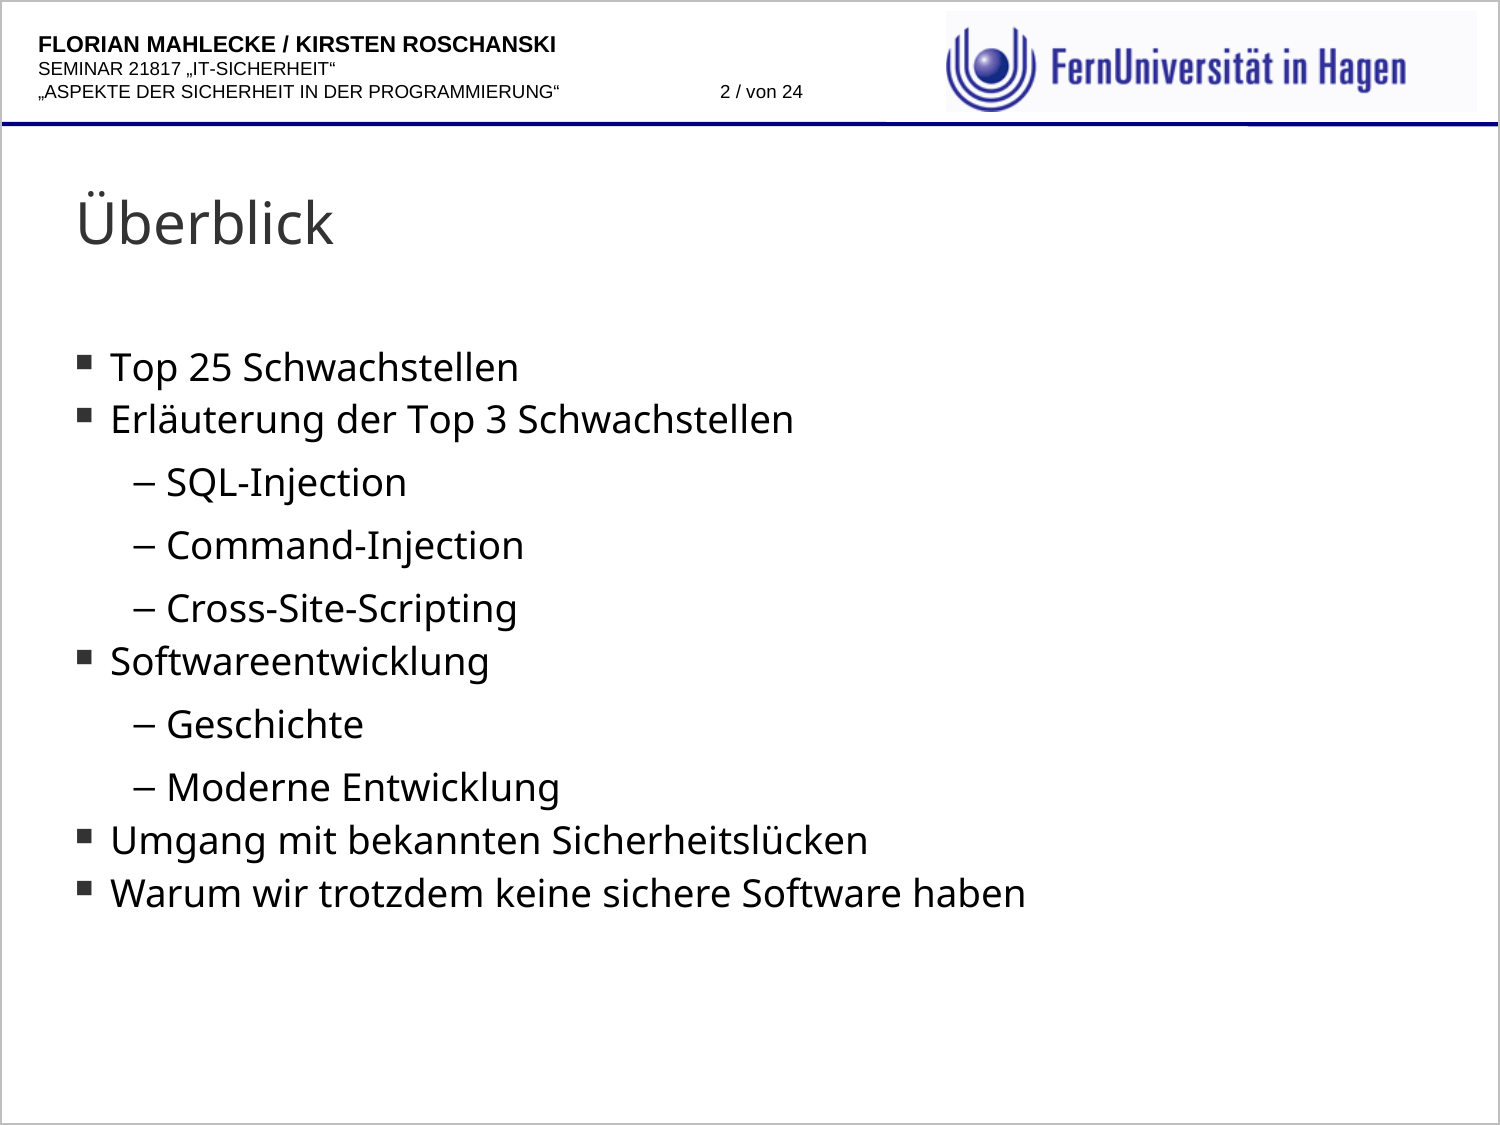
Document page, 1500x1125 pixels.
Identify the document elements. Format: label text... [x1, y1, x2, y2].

picture [946, 11, 1477, 112]
title Überblick [75, 127, 1425, 316]
list Top 25 Schwachstellen Erläuterung der Top 3 Schwachstellen SQL-Injection Command-Injection Cross-Site-Scripting Softwareentwicklung Geschichte Moderne Entwicklung Umgang mit bekannten Sicherheitslücken Warum wir trotzdem keine sichere Software haben [75, 342, 1425, 916]
